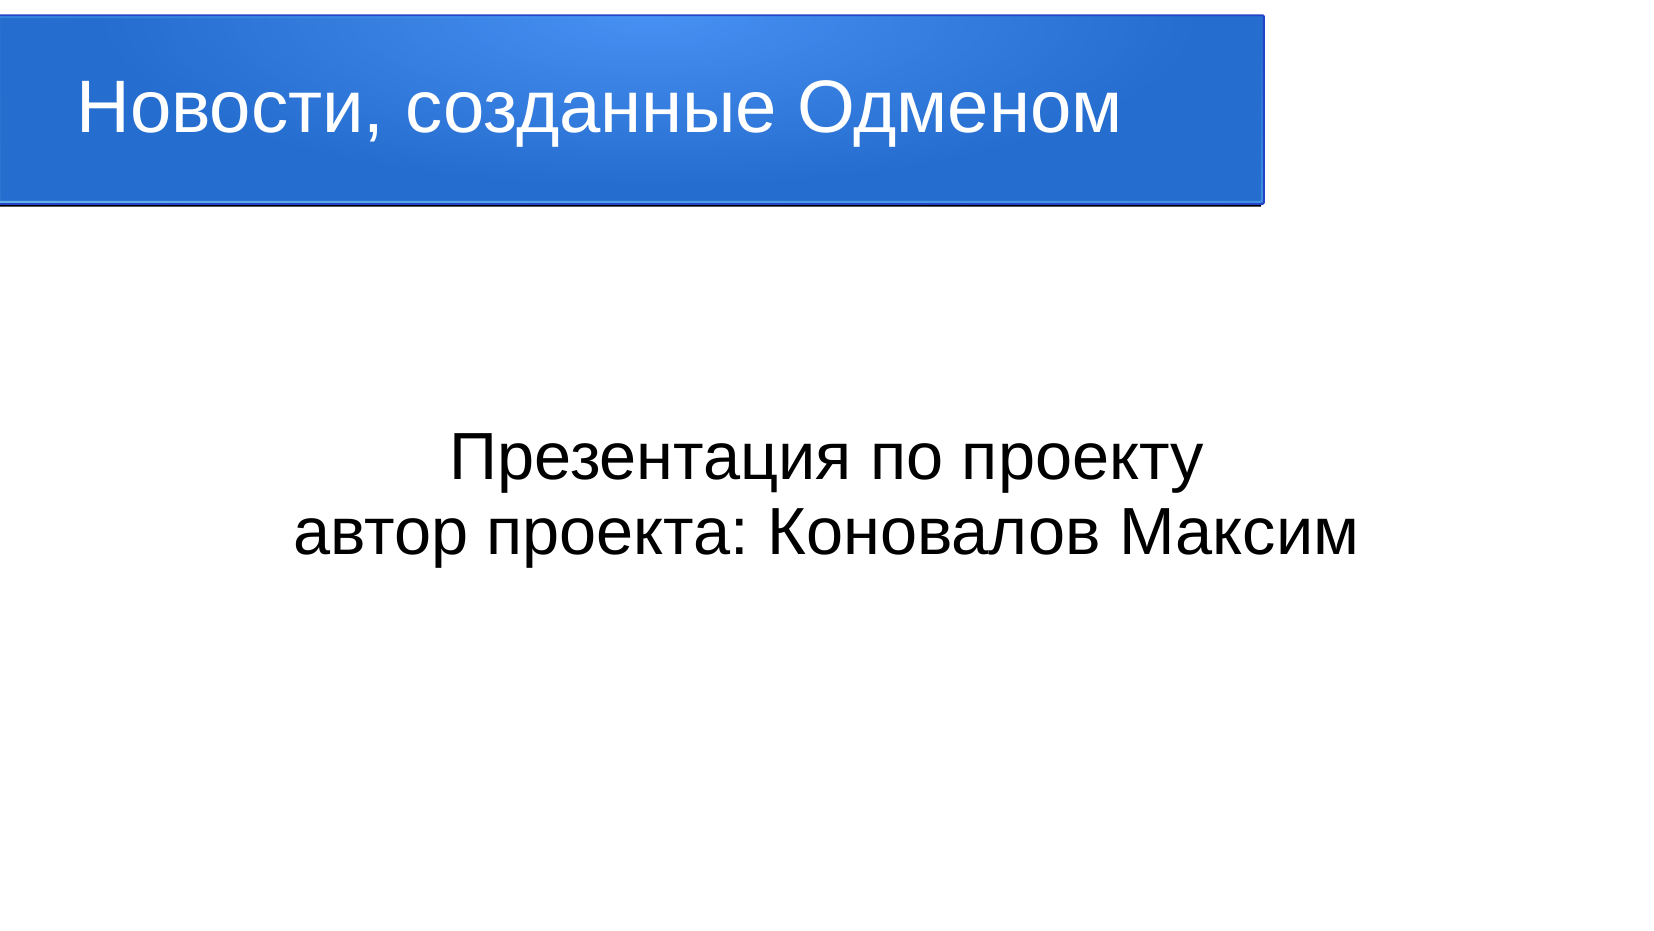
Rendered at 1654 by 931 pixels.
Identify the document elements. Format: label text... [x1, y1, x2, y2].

title Новости, созданные Одменом [76, 29, 1229, 184]
subtitle Презентация по проекту автор проекта: Коновалов Максим [82, 224, 1571, 764]
